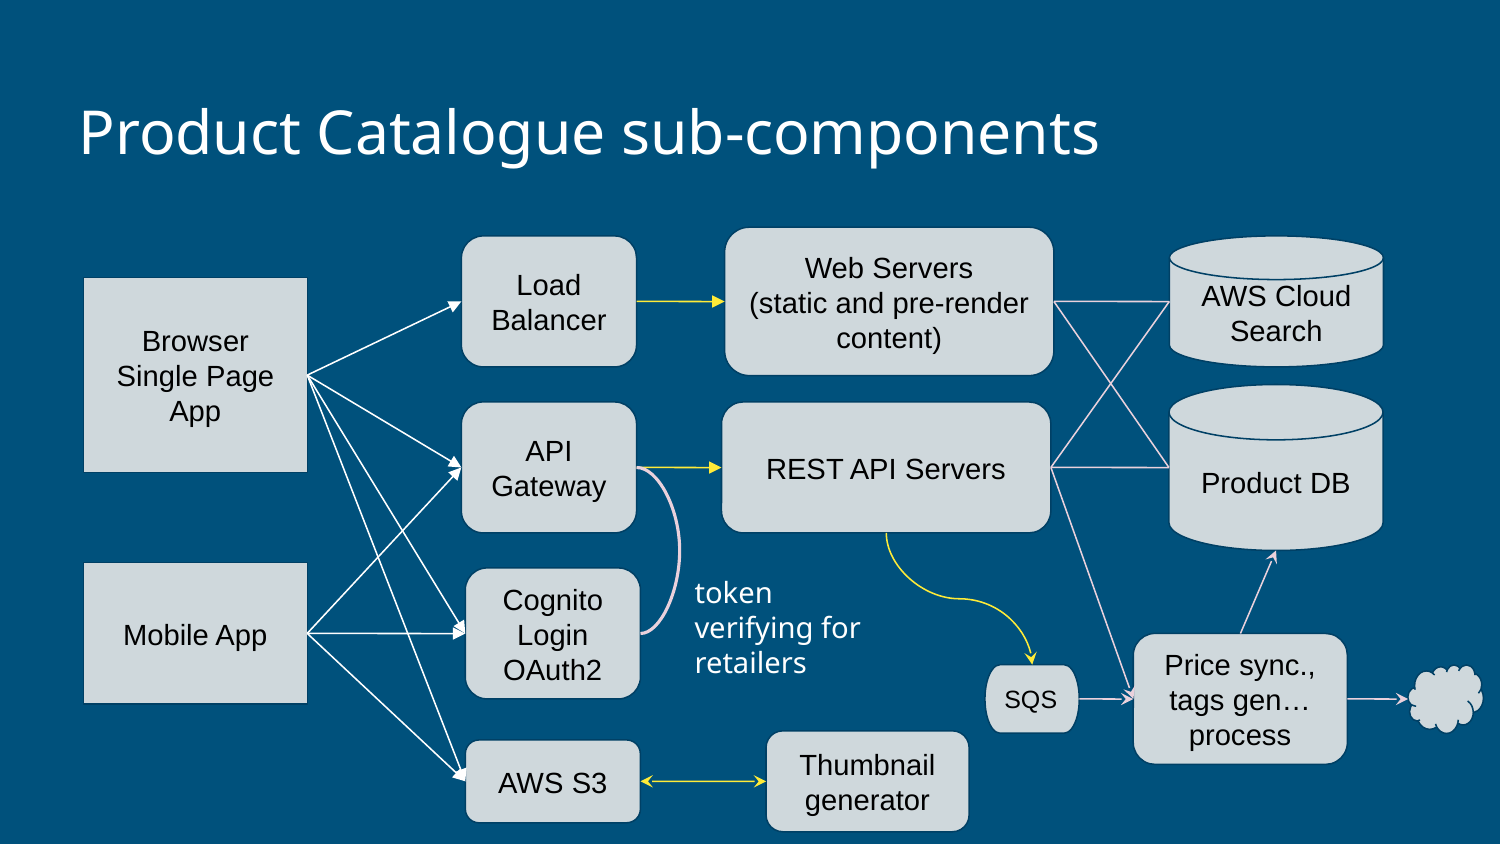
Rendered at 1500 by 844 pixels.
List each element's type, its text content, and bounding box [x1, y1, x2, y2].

text_box Mobile App [83, 562, 308, 705]
text_box AWS S3 [465, 739, 641, 823]
text_box [1407, 664, 1484, 734]
text_box Price sync., tags gen… process [1133, 633, 1348, 765]
text_box REST API Servers [721, 401, 1051, 533]
title Product Catalogue sub-components [63, 75, 1437, 188]
text_box Product DB [1168, 384, 1384, 551]
text_box token verifying for retailers [679, 559, 904, 695]
text_box AWS Cloud Search [1169, 235, 1384, 367]
text_box Cognito Login OAuth2 [465, 567, 641, 699]
text_box SQS [984, 664, 1080, 734]
text_box Thumbnail generator [766, 730, 970, 832]
text_box API Gateway [461, 401, 637, 533]
text_box Web Servers (static and pre-render content) [724, 227, 1054, 376]
text_box Browser Single Page App [83, 277, 308, 473]
text_box Load Balancer [461, 235, 637, 367]
